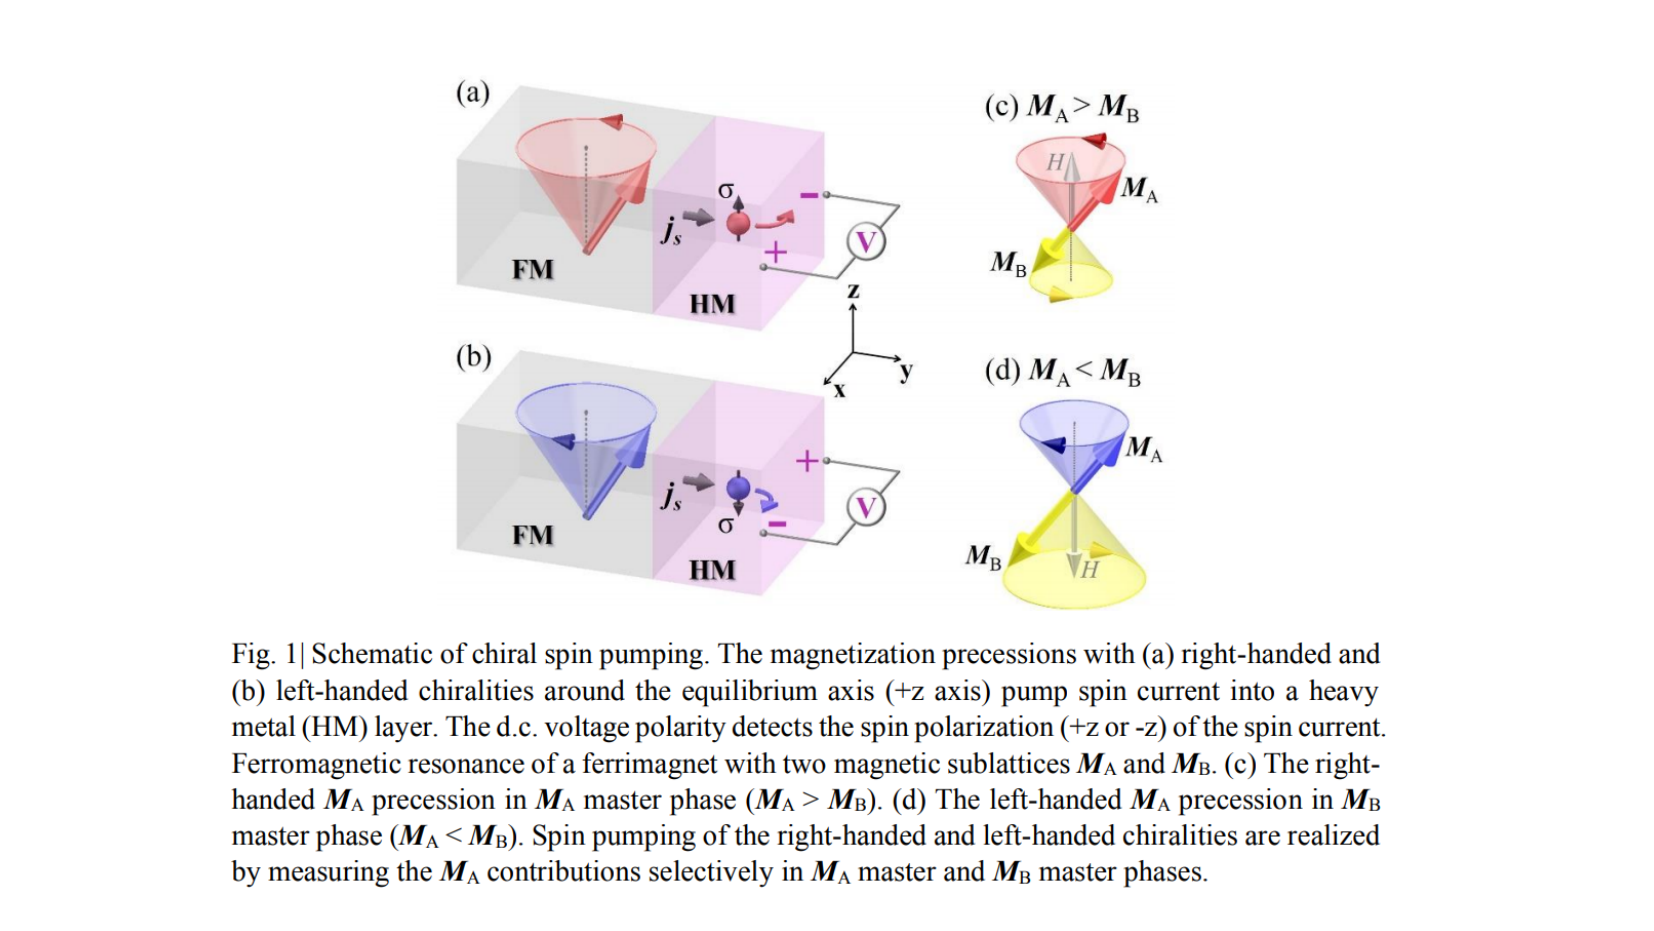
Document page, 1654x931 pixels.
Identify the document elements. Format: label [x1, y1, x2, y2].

picture [226, 74, 1388, 895]
